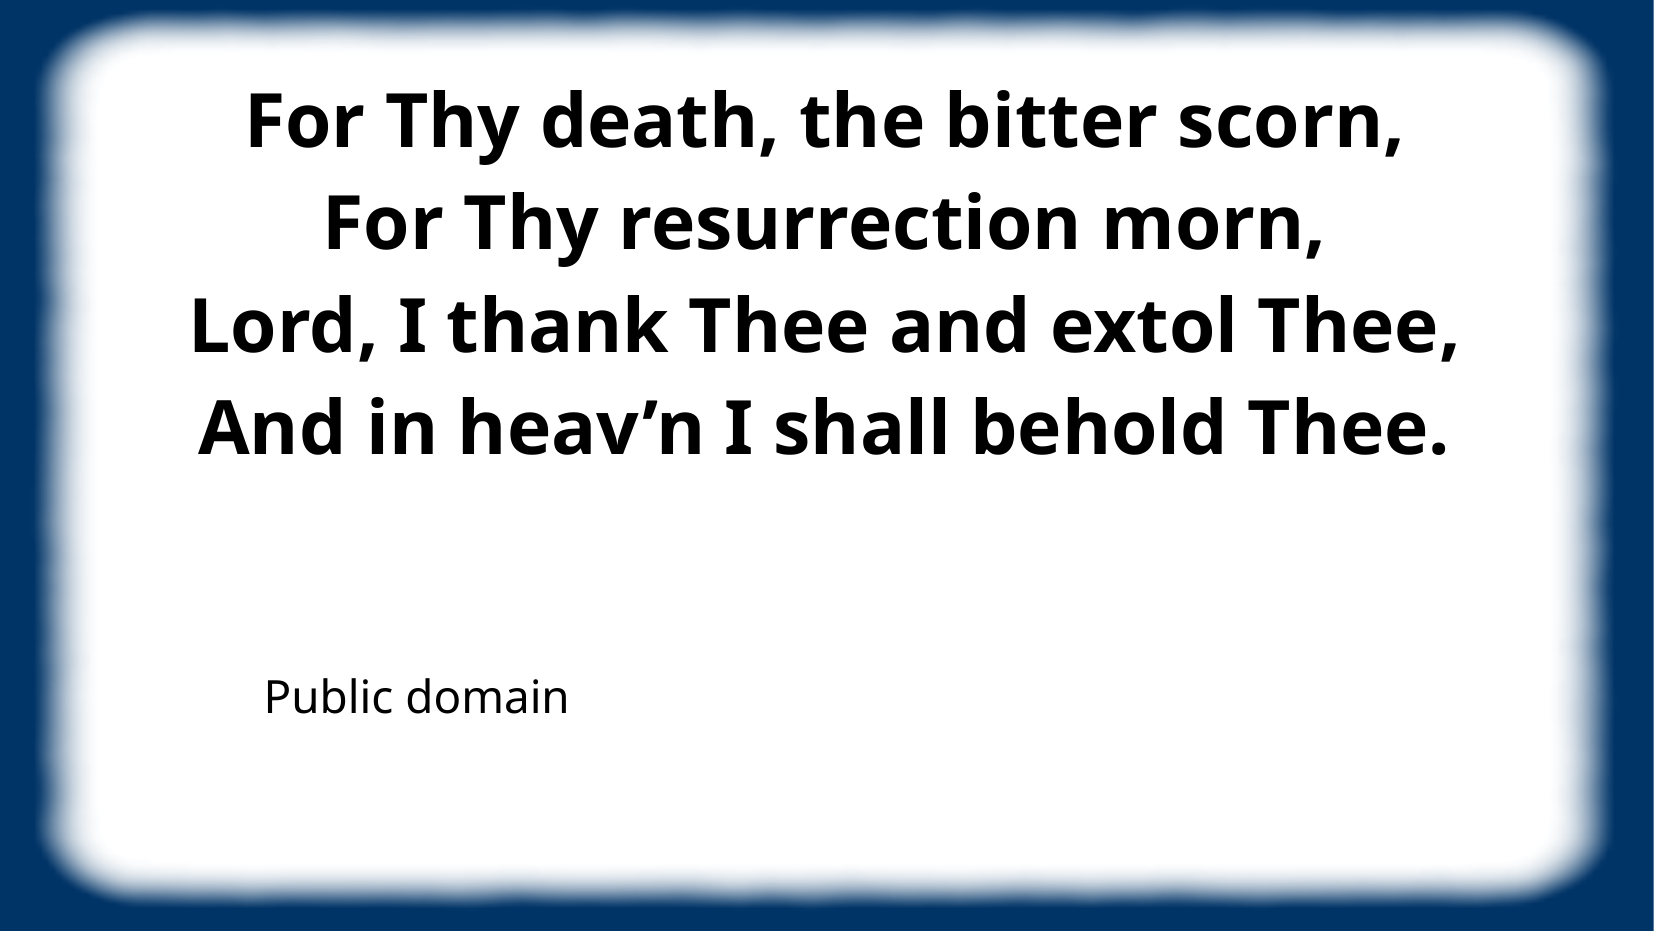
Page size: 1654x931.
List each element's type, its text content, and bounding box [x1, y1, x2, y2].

picture [0, 0, 1654, 931]
text_box For Thy death, the bitter scorn, For Thy resurrection morn, Lord, I thank Thee and extol Thee, And in heav’n I shall behold Thee. Public domain [105, 60, 1546, 776]
